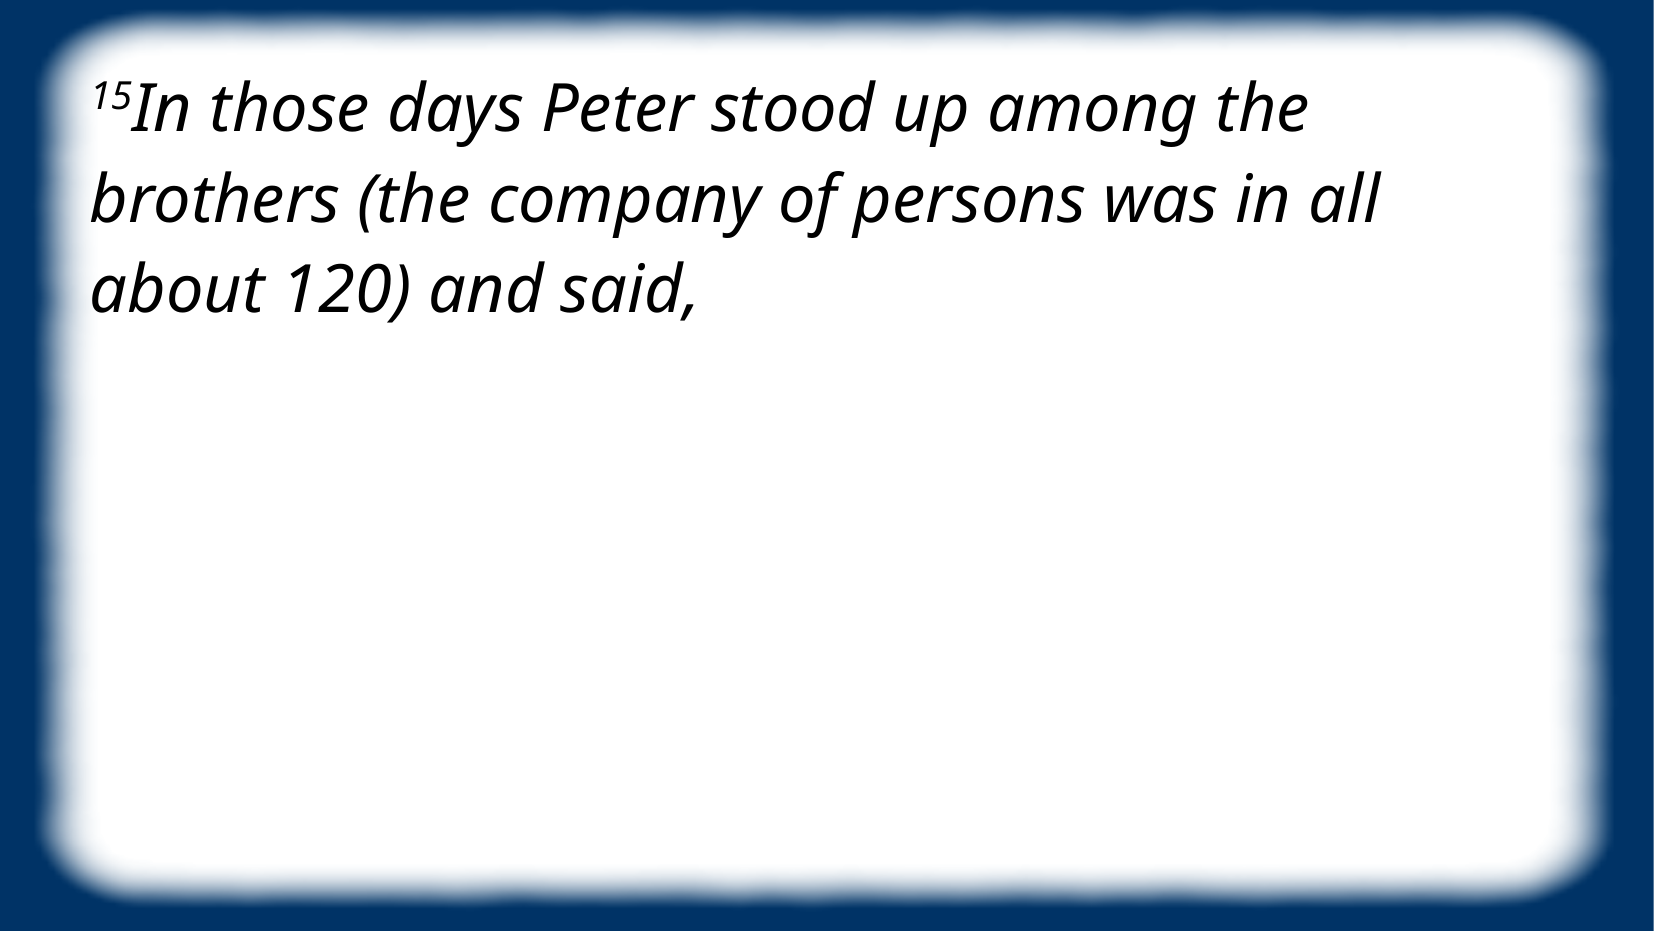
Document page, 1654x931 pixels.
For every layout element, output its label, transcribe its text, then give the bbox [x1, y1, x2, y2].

picture [0, 0, 1654, 931]
text_box 15In those days Peter stood up among the brothers (the company of persons was in all about 120) and said, [75, 52, 1561, 376]
